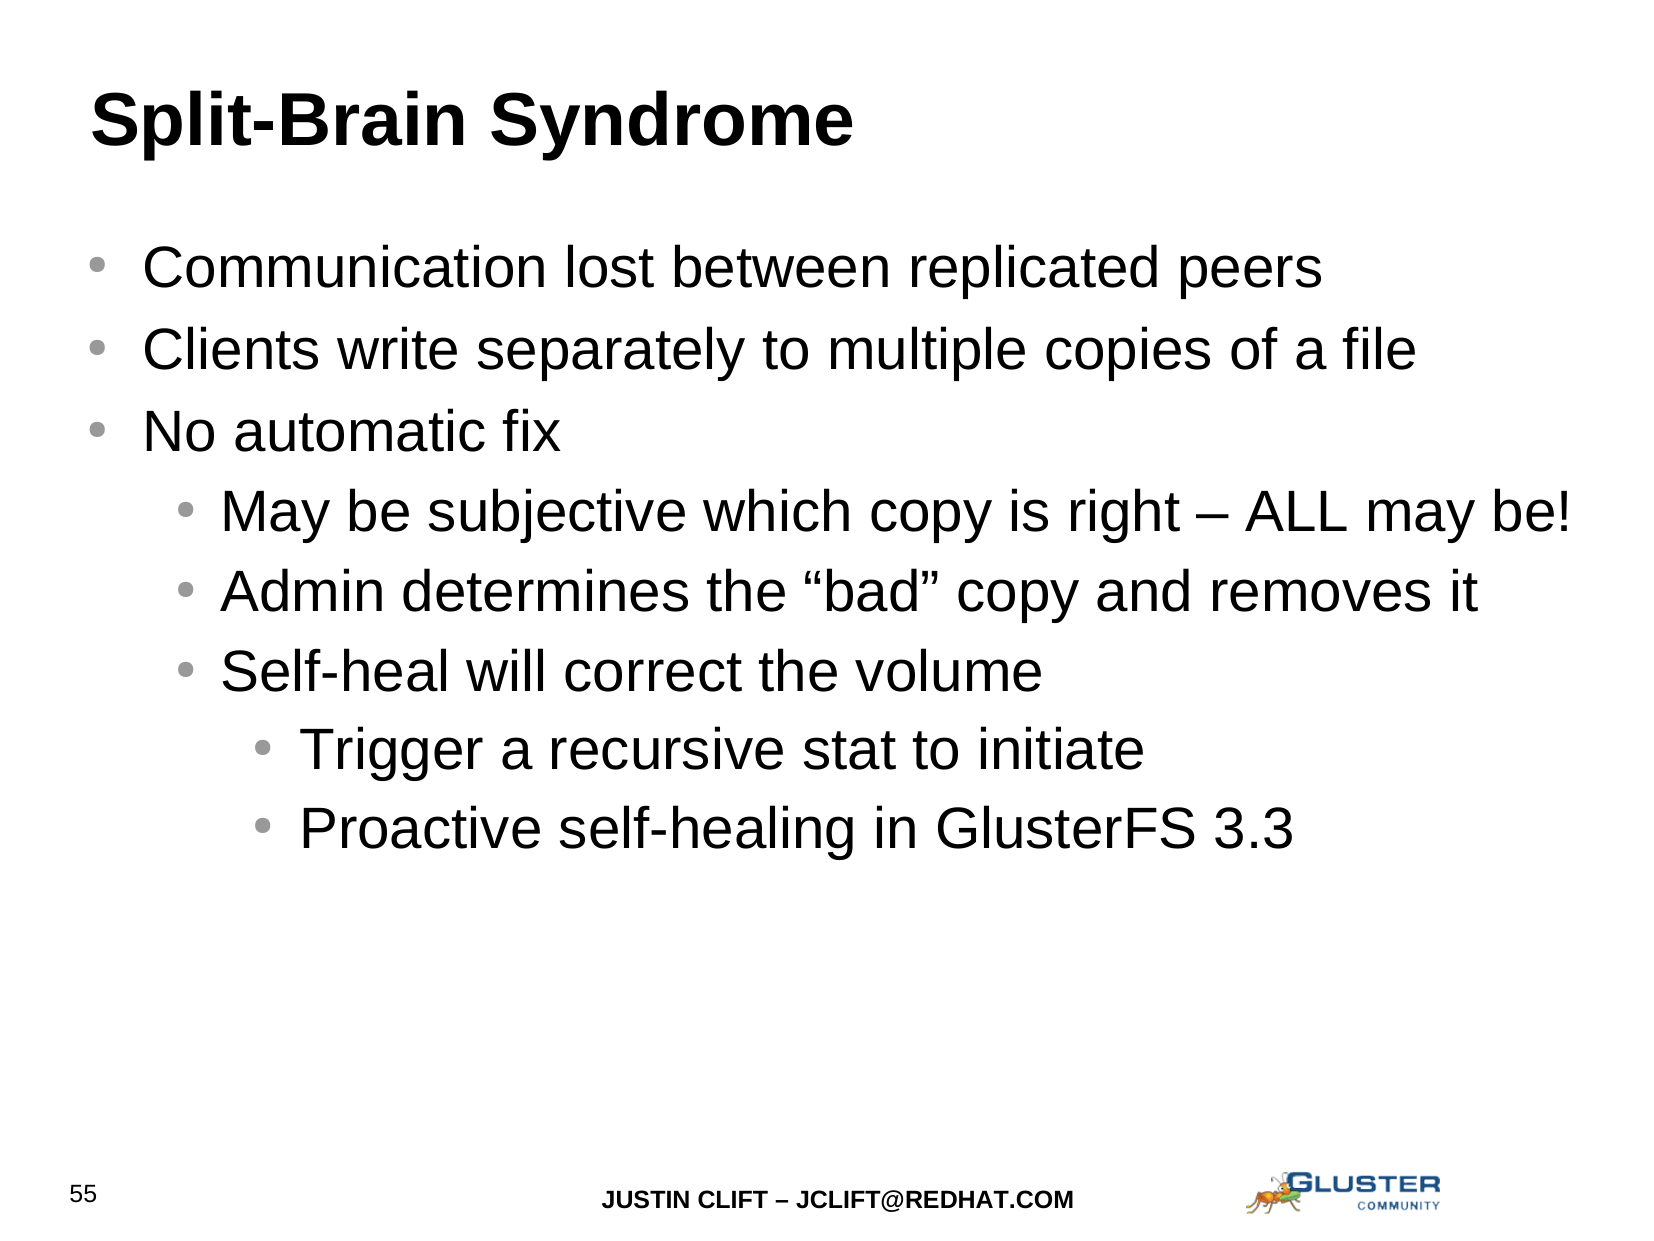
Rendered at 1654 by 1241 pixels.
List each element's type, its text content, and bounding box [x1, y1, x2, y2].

list Communication lost between replicated peers Clients write separately to multiple copies of a file No automatic fix May be subjective which copy is right – ALL may be! Admin determines the “bad” copy and removes it Self-heal will correct the volume Trigger a recursive stat to initiate Proactive self-healing in GlusterFS 3.3 [86, 232, 1576, 1126]
title Split-Brain Syndrome [90, 15, 1579, 223]
picture [1246, 1170, 1440, 1215]
